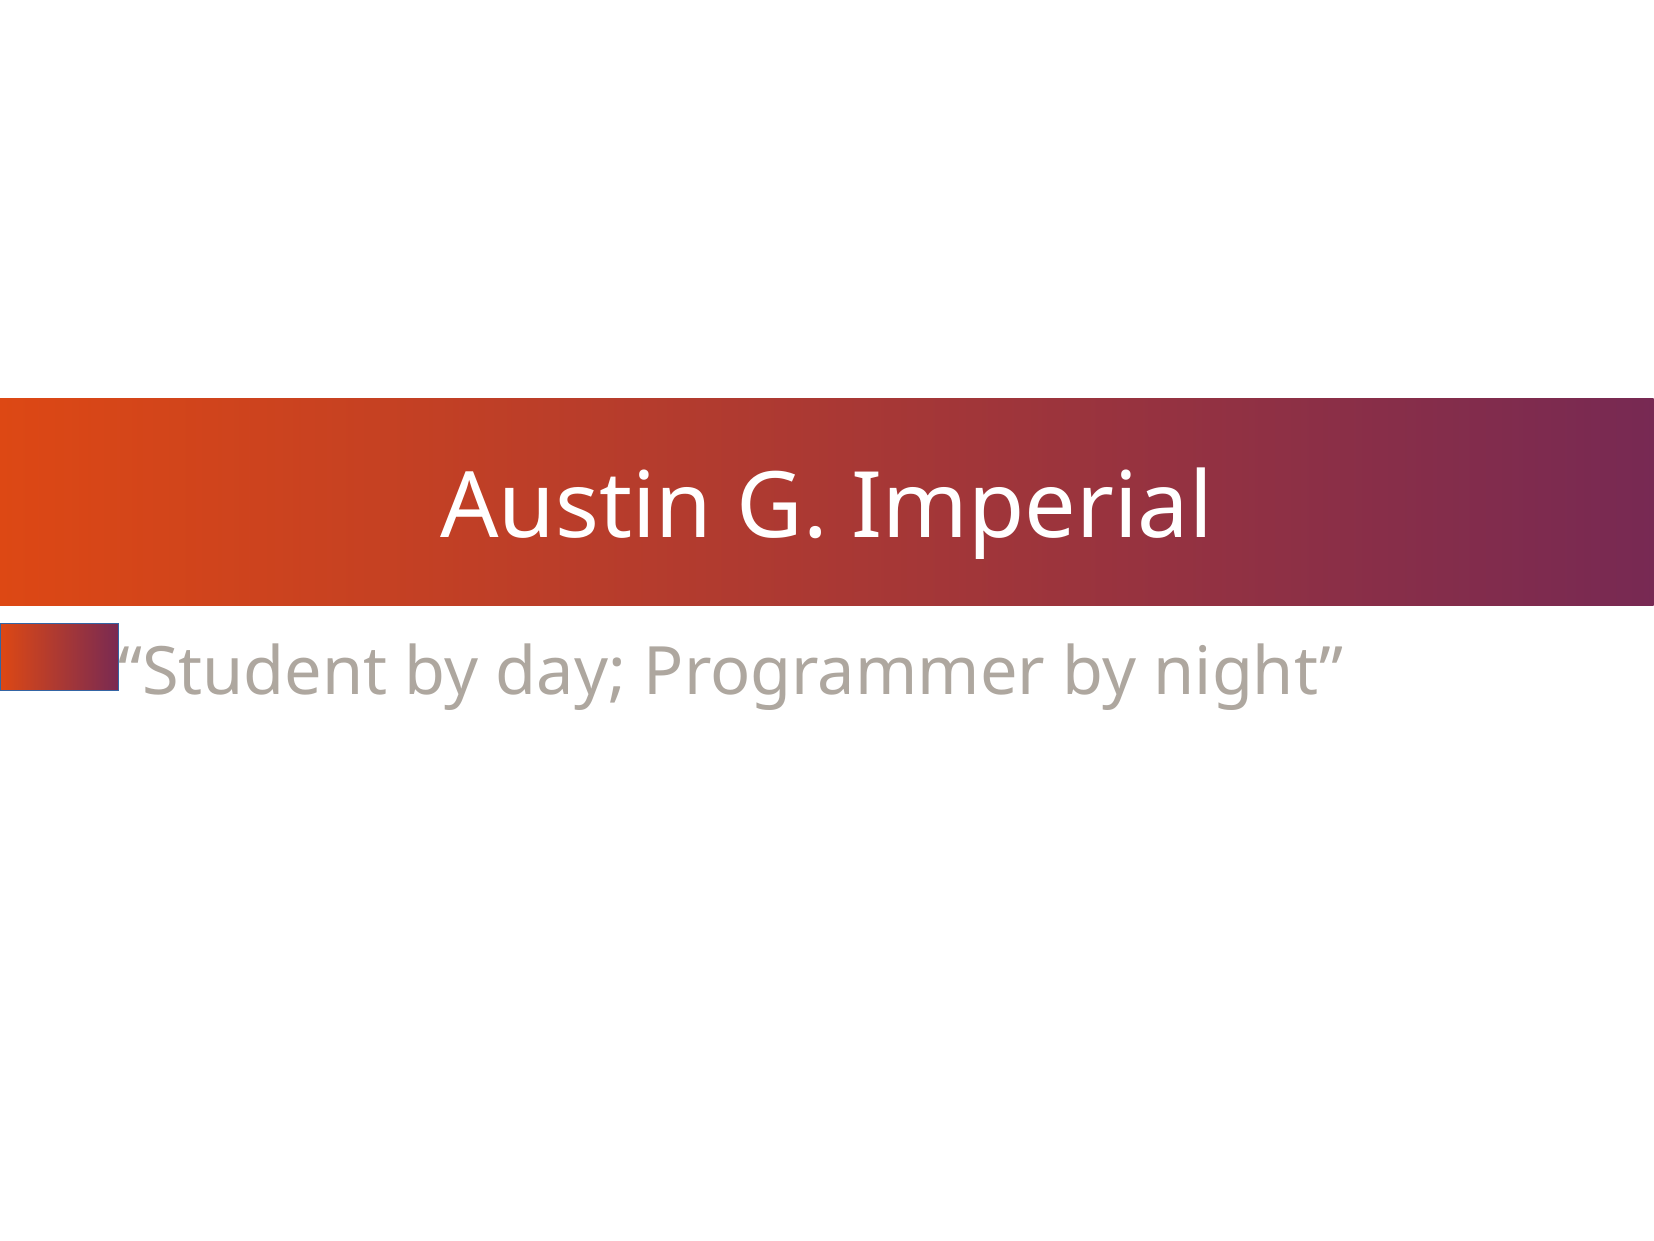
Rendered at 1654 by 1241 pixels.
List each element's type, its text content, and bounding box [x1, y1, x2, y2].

subtitle “Student by day; Programmer by night” [118, 623, 1607, 1081]
title Austin G. Imperial [0, 398, 1654, 606]
